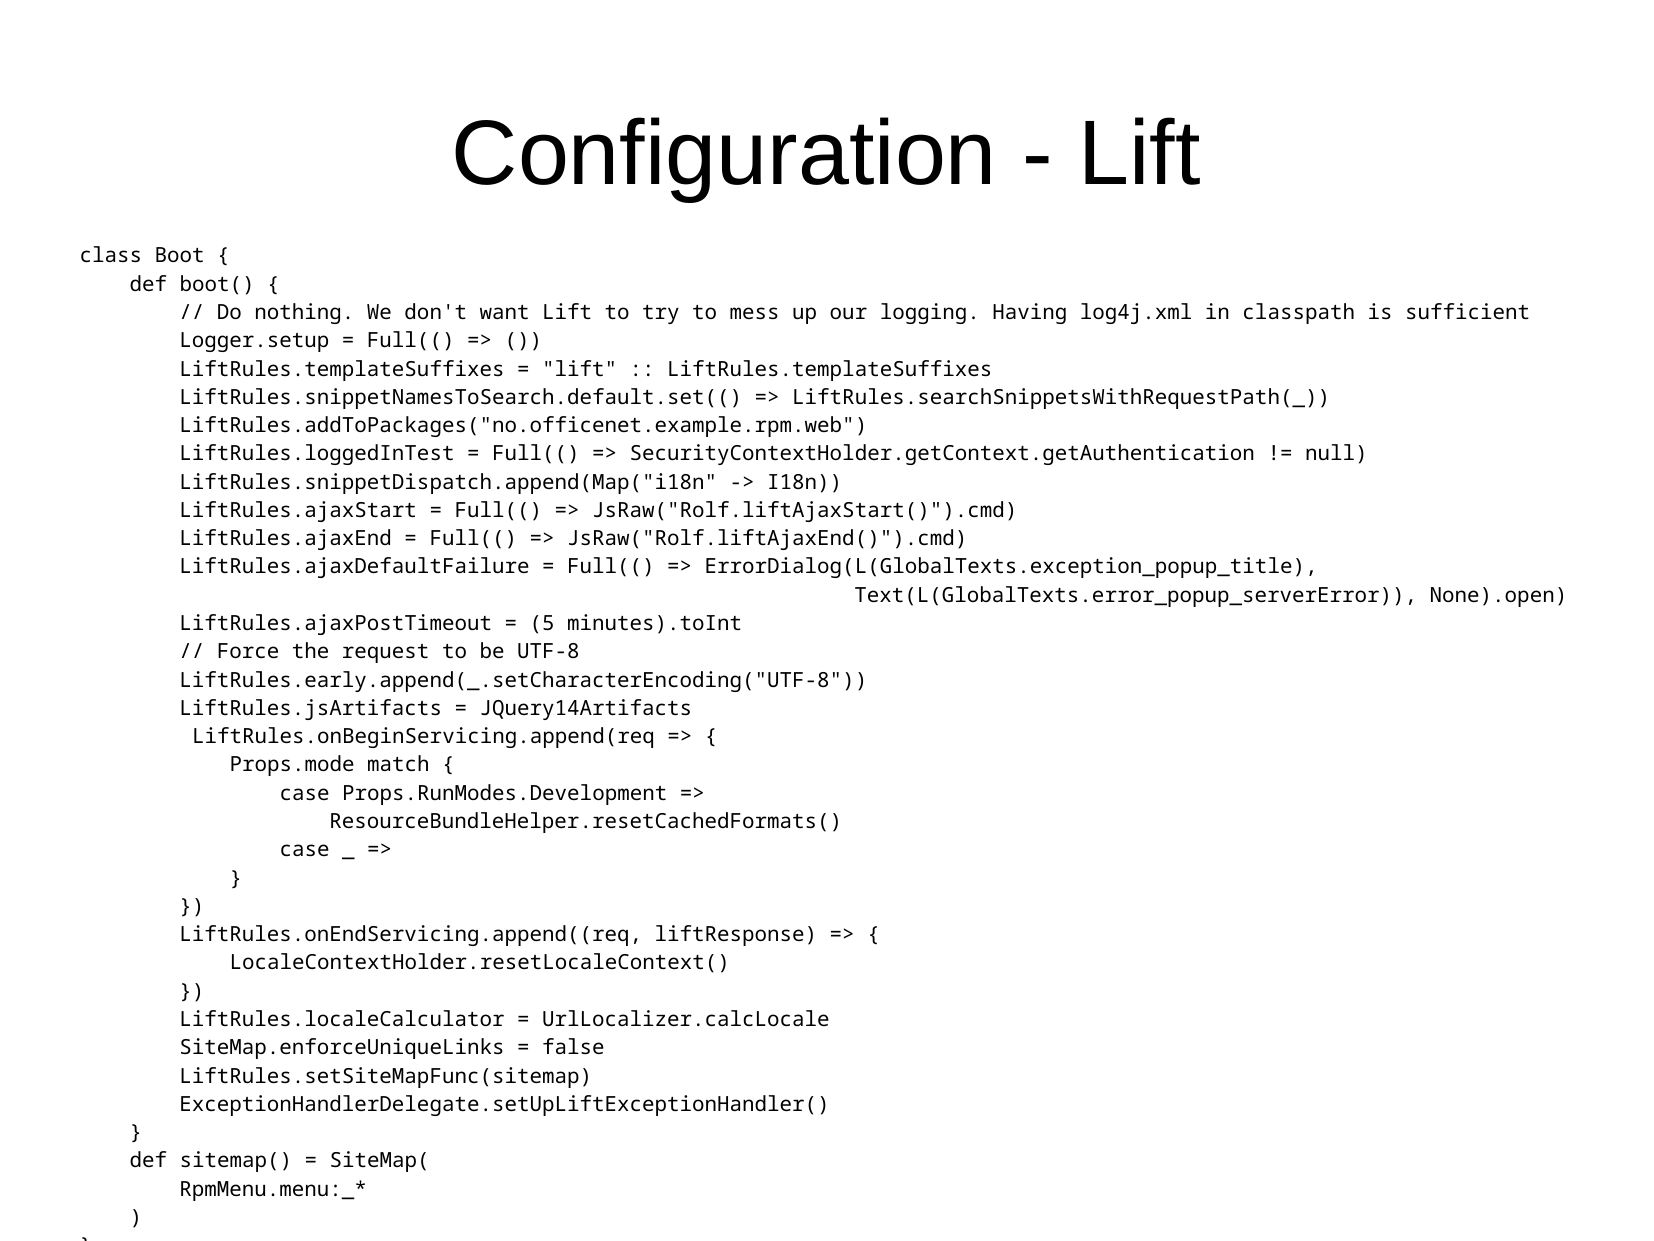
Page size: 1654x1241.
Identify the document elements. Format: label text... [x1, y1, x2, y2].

title Configuration - Lift [82, 49, 1571, 233]
text_box class Boot { def boot() { // Do nothing. We don't want Lift to try to mess up our logging. Having log4j.xml in classpath is sufficient Logger.setup = Full(() => ()) LiftRules.templateSuffixes = "lift" :: LiftRules.templateSuffixes LiftRules.snippetNamesToSearch.default.set(() => LiftRules.searchSnippetsWithRequestPath(_)) LiftRules.addToPackages("no.officenet.example.rpm.web") LiftRules.loggedInTest = Full(() => SecurityContextHolder.getContext.getAuthentication != null) LiftRules.snippetDispatch.append(Map("i18n" -> I18n)) LiftRules.ajaxStart = Full(() => JsRaw("Rolf.liftAjaxStart()").cmd) LiftRules.ajaxEnd = Full(() => JsRaw("Rolf.liftAjaxEnd()").cmd) LiftRules.ajaxDefaultFailure = Full(() => ErrorDialog(L(GlobalTexts.exception_popup_title), Text(L(GlobalTexts.error_popup_serverError)), None).open) LiftRules.ajaxPostTimeout = (5 minutes).toInt // Force the request to be UTF-8 LiftRules.early.append(_.setCharacterEncoding("UTF-8")) LiftRules.jsArtifacts = JQuery14Artifacts LiftRules.onBeginServicing.append(req => { Props.mode match { case Props.RunModes.Development => ResourceBundleHelper.resetCachedFormats() case _ => } }) LiftRules.onEndServicing.append((req, liftResponse) => { LocaleContextHolder.resetLocaleContext() }) LiftRules.localeCalculator = UrlLocalizer.calcLocale SiteMap.enforceUniqueLinks = false LiftRules.setSiteMapFunc(sitemap) ExceptionHandlerDelegate.setUpLiftExceptionHandler() } def sitemap() = SiteMap( RpmMenu.menu:_* ) } [64, 233, 1582, 1122]
